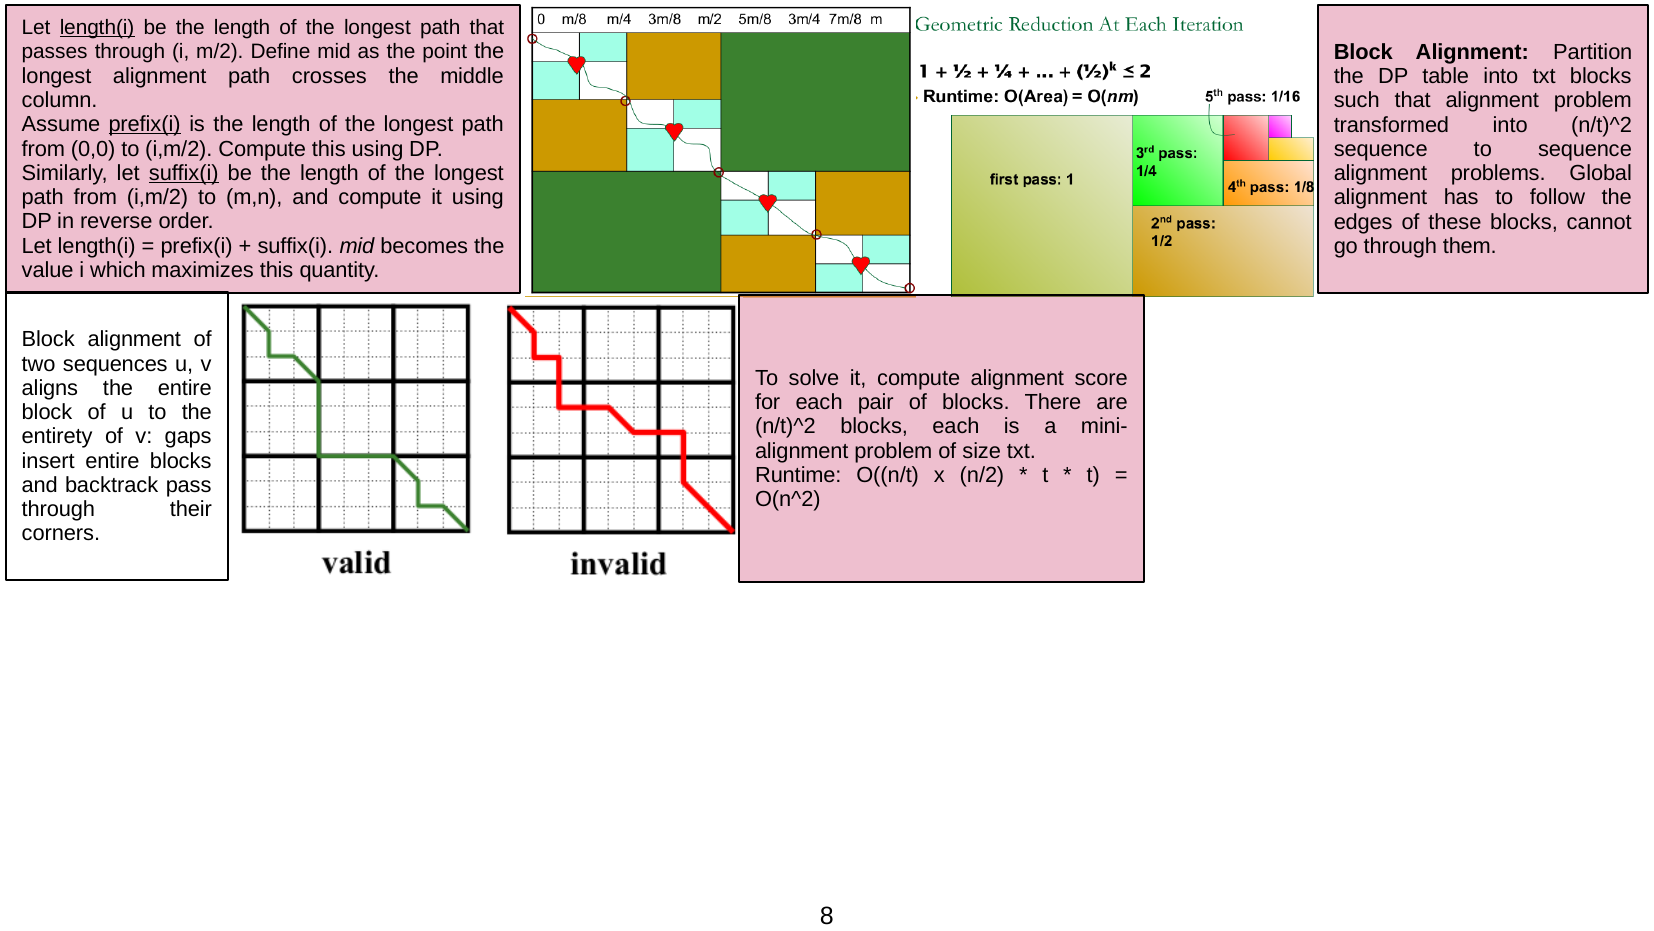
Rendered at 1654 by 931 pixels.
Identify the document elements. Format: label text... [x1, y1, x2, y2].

text_box <number> [754, 894, 899, 931]
text_box Block Alignment: Partition the DP table into txt blocks such that alignment problem transformed into (n/t)^2 sequence to sequence alignment problems. Global alignment has to follow the edges of these blocks, cannot go through them. [1318, 5, 1649, 293]
picture [229, 3, 1315, 581]
text_box To solve it, compute alignment score for each pair of blocks. There are (n/t)^2 blocks, each is a mini-alignment problem of size txt. Runtime: O((n/t) x (n/2) * t * t) = O(n^2) [739, 294, 1144, 583]
text_box Let length(i) be the length of the longest path that passes through (i, m/2). Define mid as the point the longest alignment path crosses the middle column. Assume prefix(i) is the length of the longest path from (0,0) to (i,m/2). Compute this using DP. Similarly, let suffix(i) be the length of the longest path from (i,m/2) to (m,n), and compute it using DP in reverse order. Let length(i) = prefix(i) + suffix(i). mid becomes the value i which maximizes this quantity. [5, 5, 521, 293]
text_box Block alignment of two sequences u, v aligns the entire block of u to the entirety of v: gaps insert entire blocks and backtrack pass through their corners. [5, 292, 228, 580]
